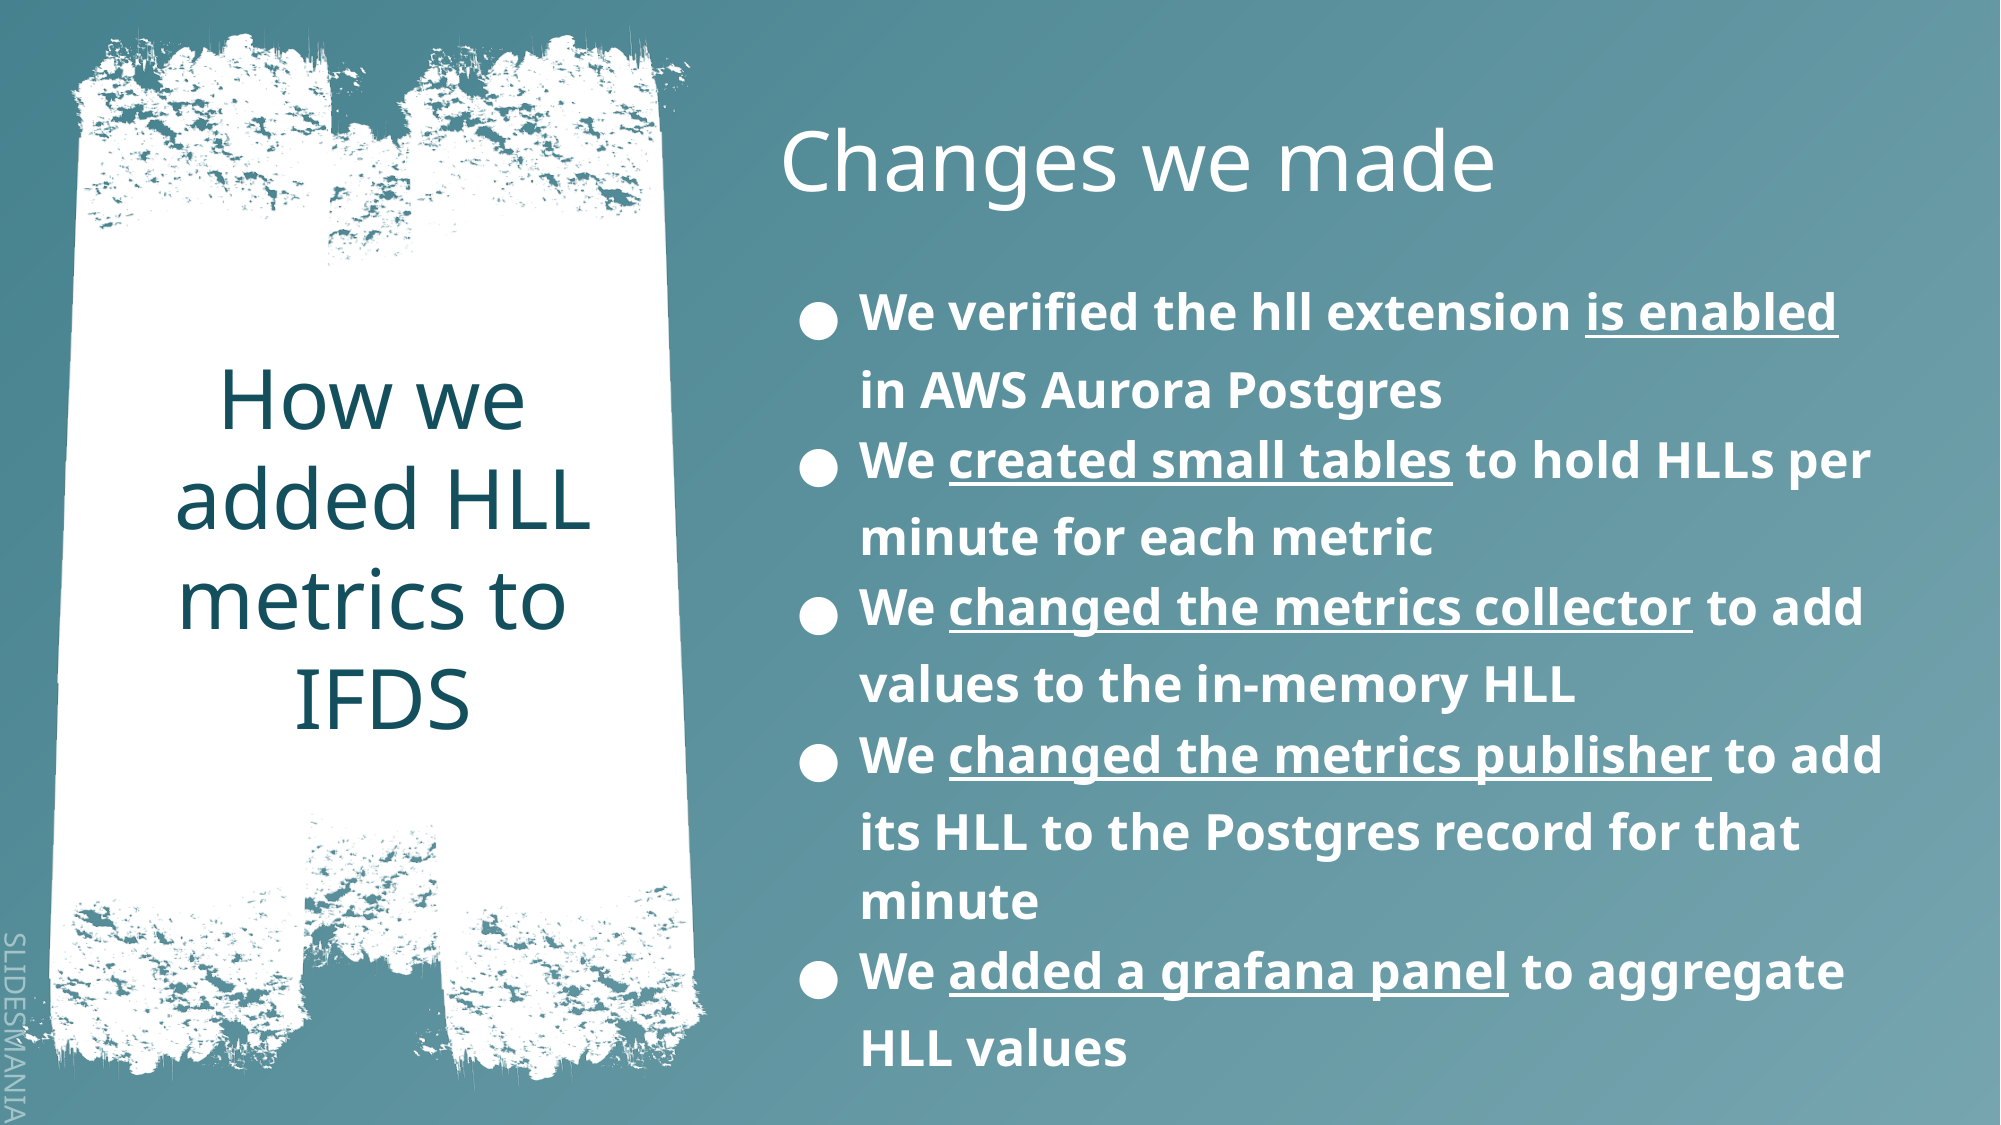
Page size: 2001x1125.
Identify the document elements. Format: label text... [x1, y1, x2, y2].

list We verified the hll extension is enabled in AWS Aurora Postgres We created small tables to hold HLLs per minute for each metric We changed the metrics collector to add values to the in-memory HLL We changed the metrics publisher to add its HLL to the Postgres record for that minute We added a grafana panel to aggregate HLL values [764, 250, 1906, 1089]
title How we added HLL metrics to IFDS [83, 162, 684, 931]
picture [16, 23, 708, 1092]
title Changes we made [759, 87, 1993, 214]
